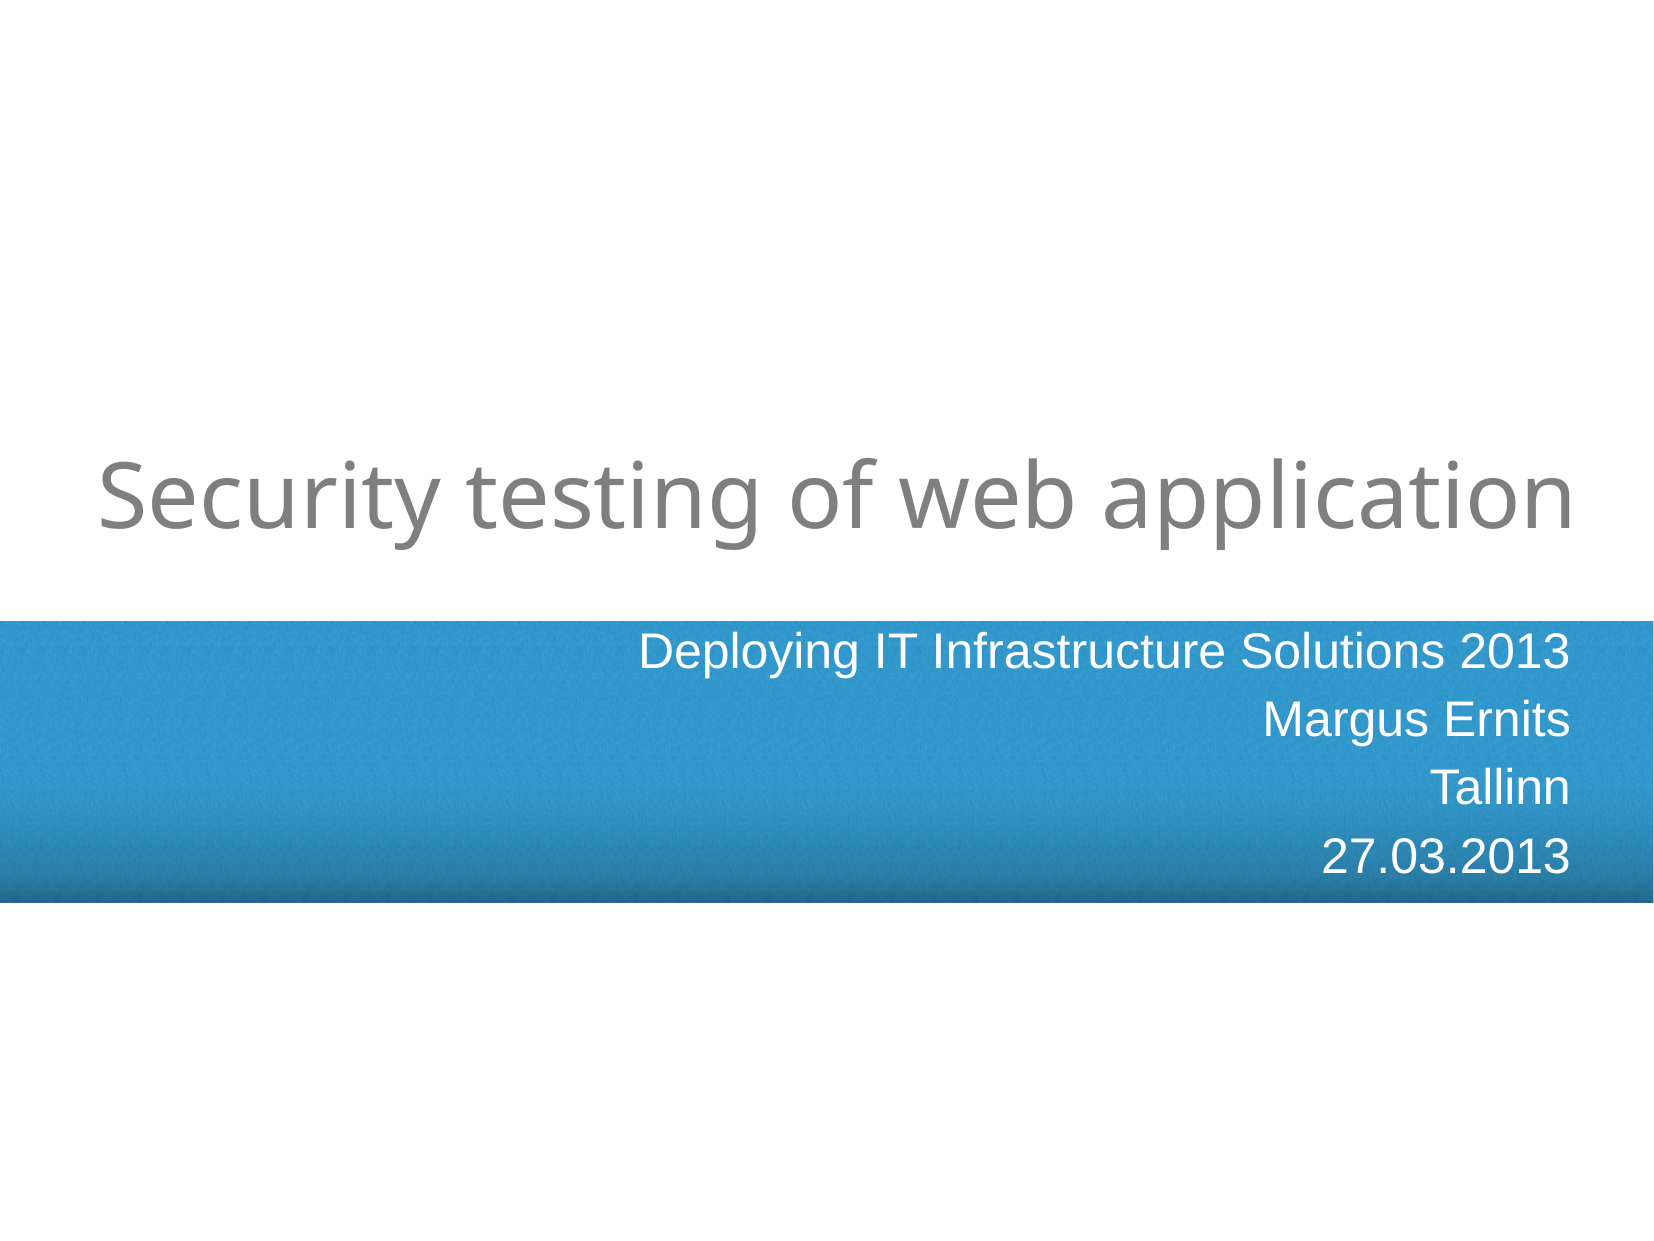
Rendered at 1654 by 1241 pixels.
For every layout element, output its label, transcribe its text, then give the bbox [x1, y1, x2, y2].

subtitle Deploying IT Infrastructure Solutions 2013 Margus Ernits Tallinn 27.03.2013 [94, 621, 1571, 886]
title Security testing of web application [94, 389, 1583, 597]
picture [0, 621, 1654, 903]
